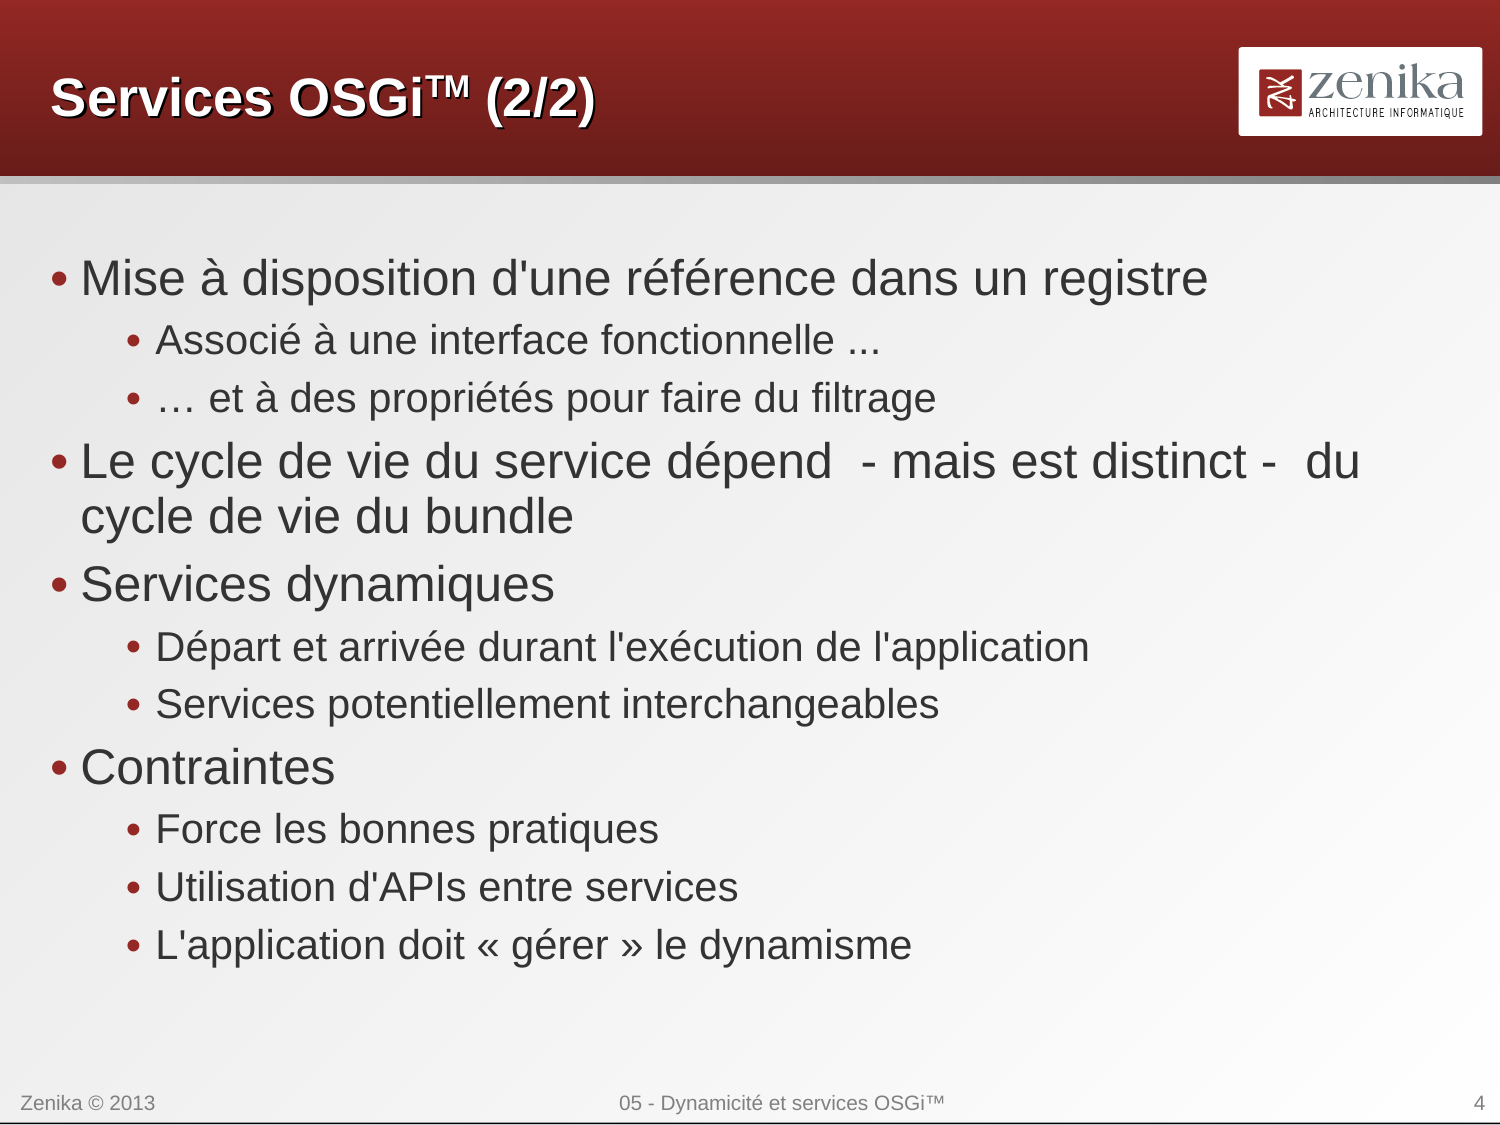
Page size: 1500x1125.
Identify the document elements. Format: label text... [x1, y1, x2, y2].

list Mise à disposition d'une référence dans un registre Associé à une interface fonctionnelle ... … et à des propriétés pour faire du filtrage Le cycle de vie du service dépend - mais est distinct - du cycle de vie du bundle Services dynamiques Départ et arrivée durant l'exécution de l'application Services potentiellement interchangeables Contraintes Force les bonnes pratiques Utilisation d'APIs entre services L'application doit « gérer » le dynamisme [50, 249, 1435, 1064]
title Services OSGiTM (2/2) [50, 22, 1206, 172]
picture [1257, 58, 1464, 125]
